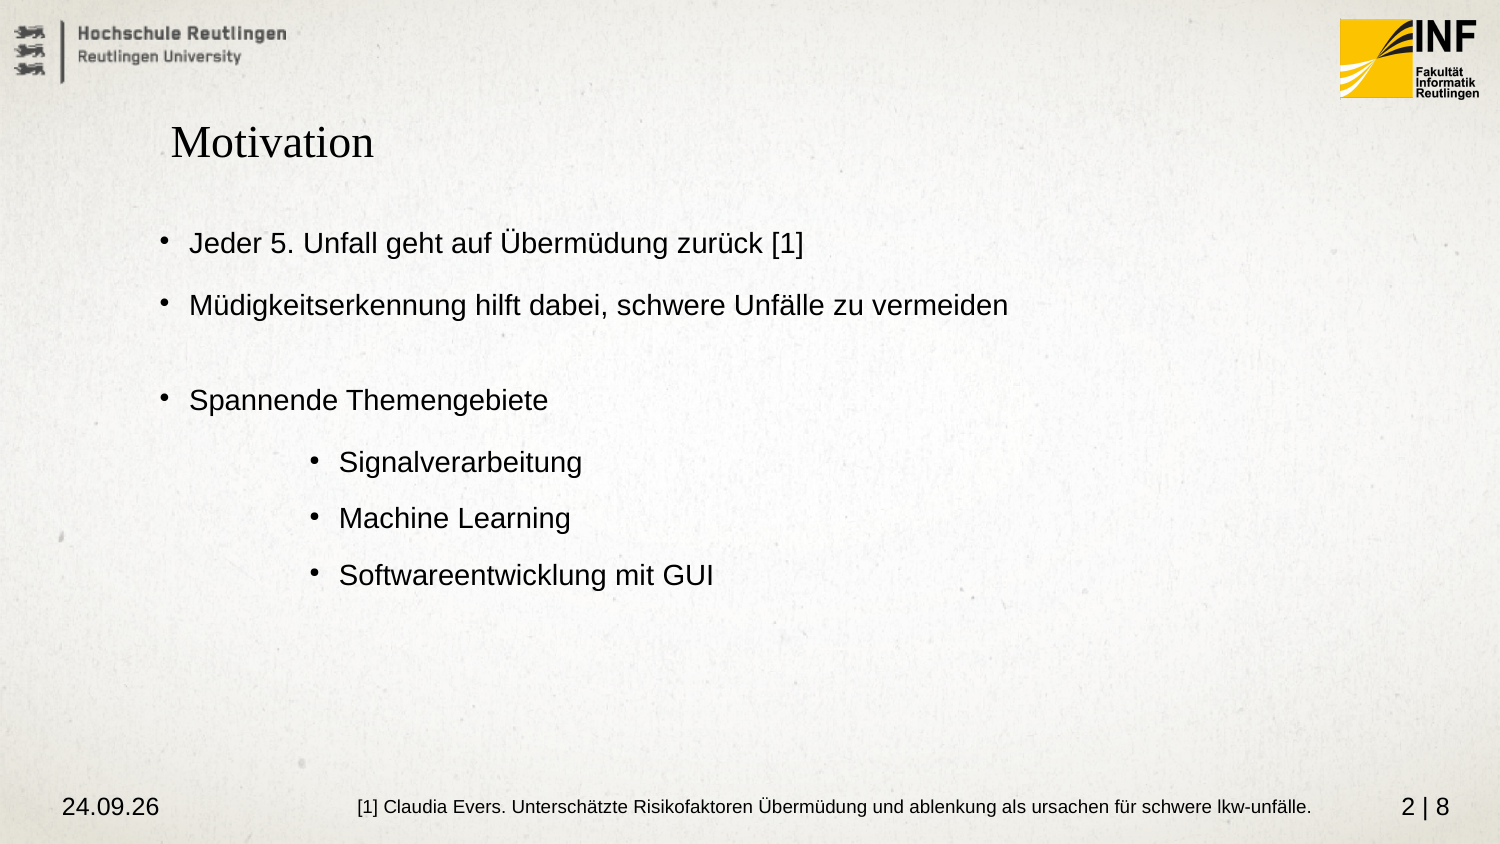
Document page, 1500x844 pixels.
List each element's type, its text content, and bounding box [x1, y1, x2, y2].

picture [0, 0, 1500, 844]
text_box [1] Claudia Evers. Unterschätzte Risikofaktoren Übermüdung und ablenkung als ursachen für schwere lkw-unfälle. [342, 789, 1347, 827]
title Motivation [159, 99, 1340, 180]
list Jeder 5. Unfall geht auf Übermüdung zurück [1] Müdigkeitserkennung hilft dabei, schwere Unfälle zu vermeiden Spannende Themengebiete Signalverarbeitung Machine Learning Softwareentwicklung mit GUI [159, 225, 1340, 730]
